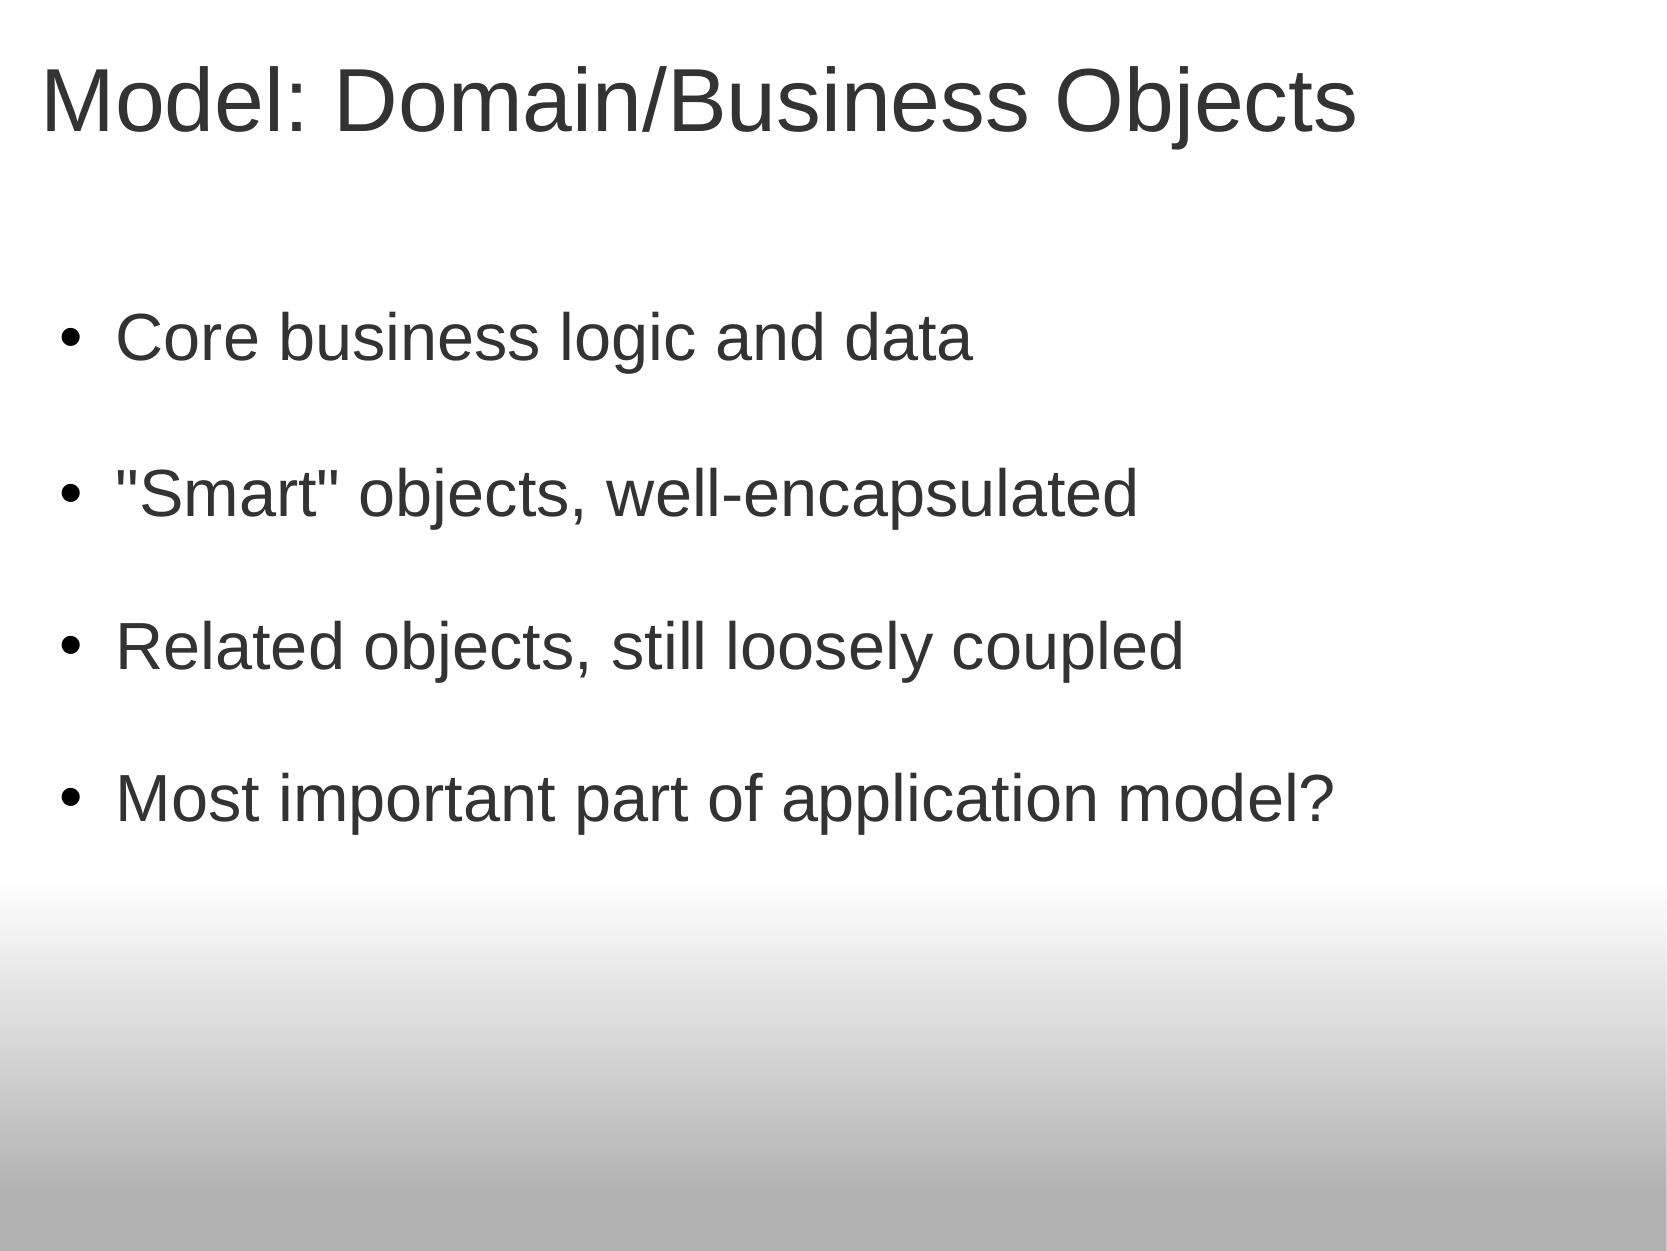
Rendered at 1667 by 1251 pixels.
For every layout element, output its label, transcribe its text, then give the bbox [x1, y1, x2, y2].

list Core business logic and data "Smart" objects, well-encapsulated Related objects, still loosely coupled Most important part of application model? [40, 300, 1627, 1201]
picture [0, 0, 1667, 1251]
title Model: Domain/Business Objects [40, 50, 1627, 201]
